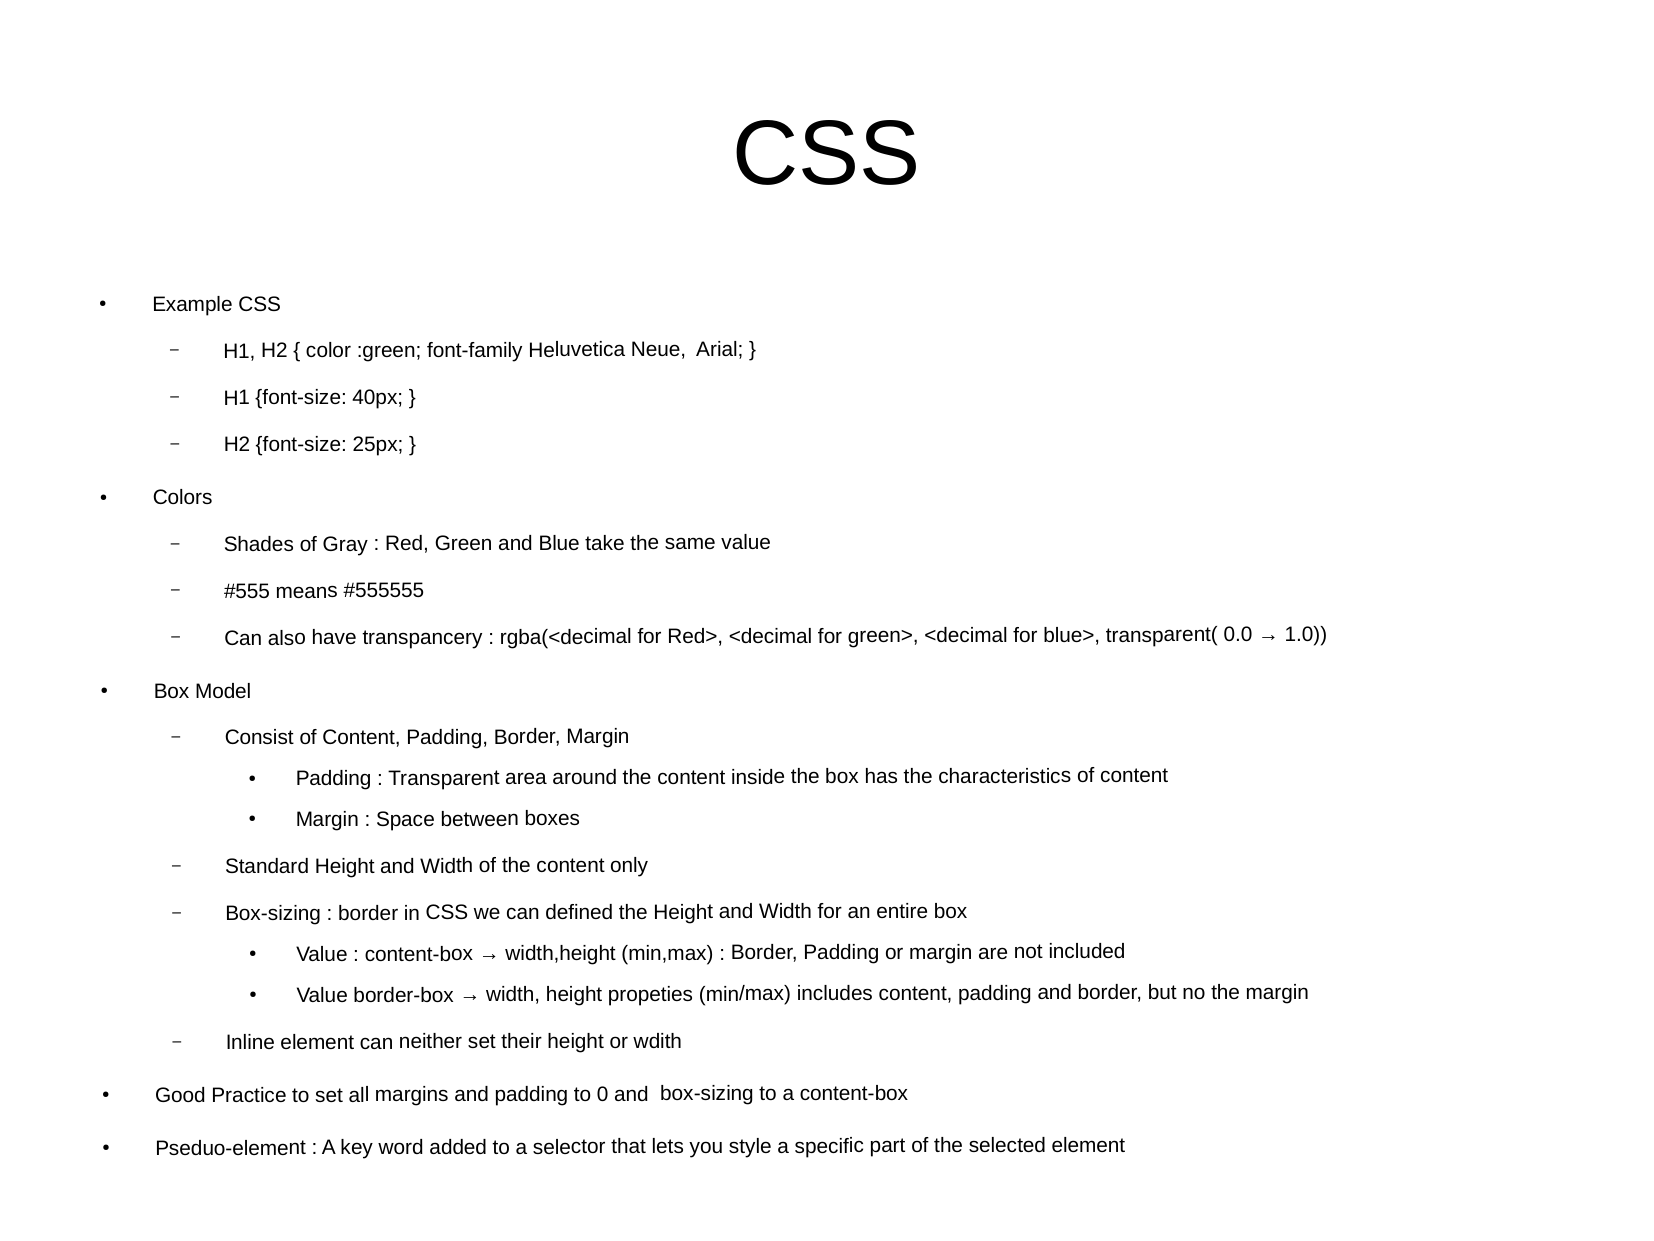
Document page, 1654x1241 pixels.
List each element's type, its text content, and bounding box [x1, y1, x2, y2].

list Example CSS H1, H2 { color :green; font-family Heluvetica Neue, Arial; } H1 {font-size: 40px; } H2 {font-size: 25px; } Colors Shades of Gray : Red, Green and Blue take the same value #555 means #555555 Can also have transpancery : rgba(<decimal for Red>, <decimal for green>, <decimal for blue>, transparent( 0.0 → 1.0)) Box Model Consist of Content, Padding, Border, Margin Padding : Transparent area around the content inside the box has the characteristics of content Margin : Space between boxes Standard Height and Width of the content only Box-sizing : border in CSS we can defined the Height and Width for an entire box Value : content-box → width,height (min,max) : Border, Padding or margin are not included Value border-box → width, height propeties (min/max) includes content, padding and border, but no the margin Inline element can neither set their height or wdith Good Practice to set all margins and padding to 0 and box-sizing to a content-box Pseduo-element : A key word added to a selector that lets you style a specific part of the selected element [81, 287, 1573, 1208]
title CSS [82, 49, 1571, 257]
